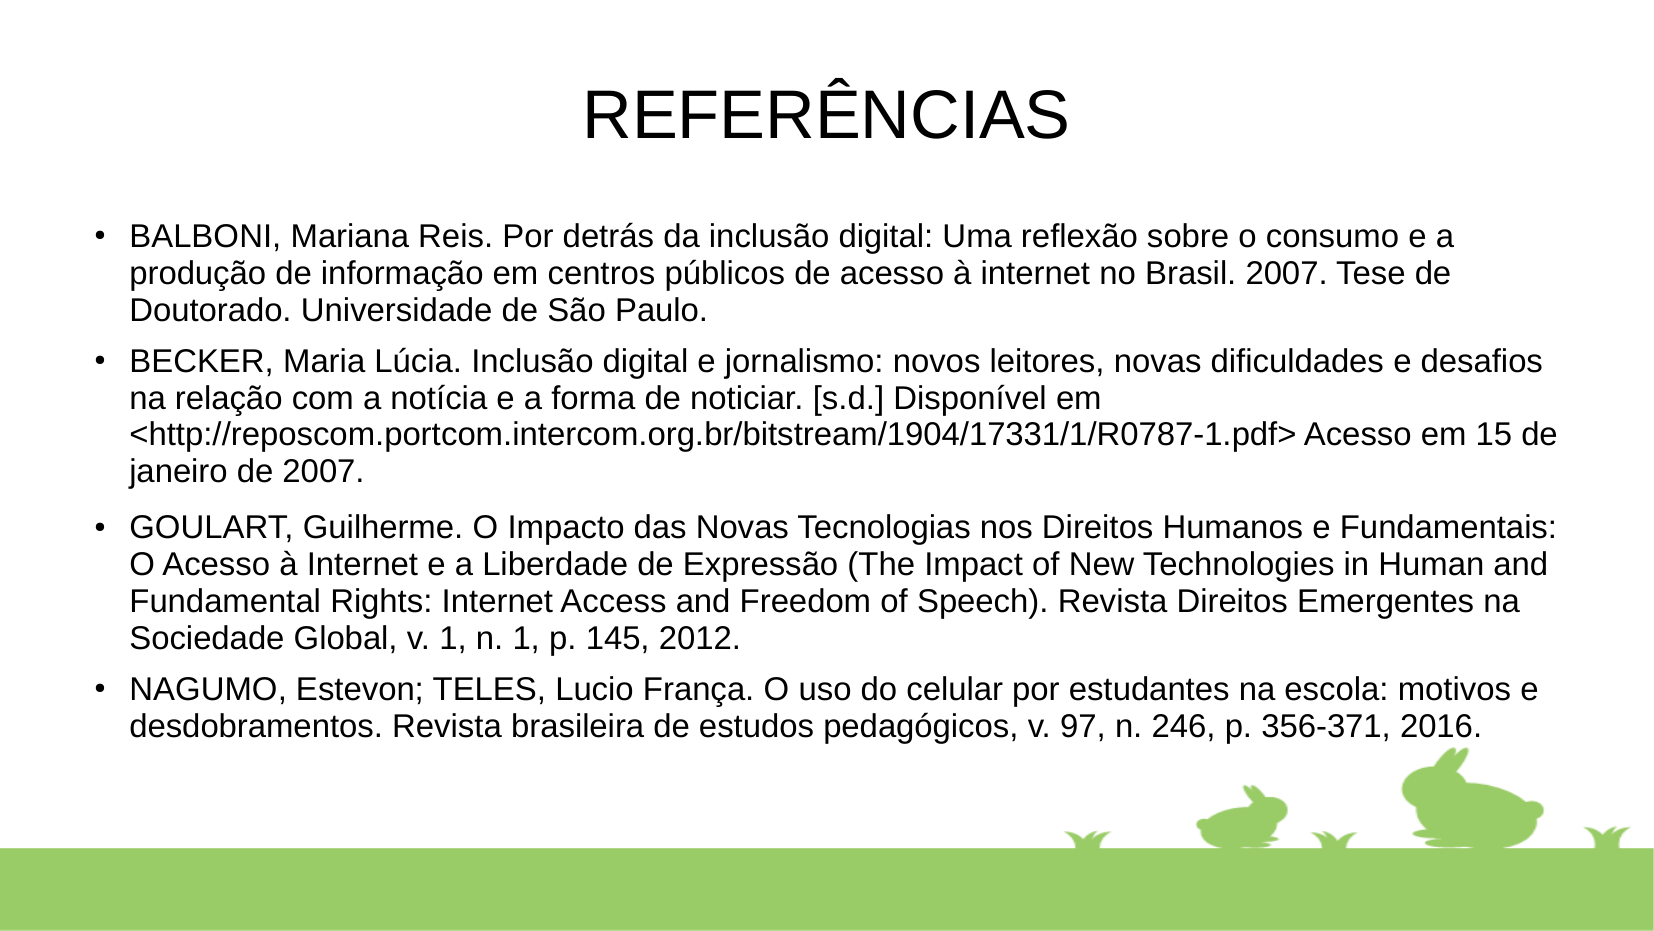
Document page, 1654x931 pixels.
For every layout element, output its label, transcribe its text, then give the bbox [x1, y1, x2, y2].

picture [0, 0, 1654, 931]
list BALBONI, Mariana Reis. Por detrás da inclusão digital: Uma reflexão sobre o consumo e a produção de informação em centros públicos de acesso à internet no Brasil. 2007. Tese de Doutorado. Universidade de São Paulo. BECKER, Maria Lúcia. Inclusão digital e jornalismo: novos leitores, novas dificuldades e desafios na relação com a notícia e a forma de noticiar. [s.d.] Disponível em <http://reposcom.portcom.intercom.org.br/bitstream/1904/17331/1/R0787-1.pdf> Acesso em 15 de janeiro de 2007. GOULART, Guilherme. O Impacto das Novas Tecnologias nos Direitos Humanos e Fundamentais: O Acesso à Internet e a Liberdade de Expressão (The Impact of New Technologies in Human and Fundamental Rights: Internet Access and Freedom of Speech). Revista Direitos Emergentes na Sociedade Global, v. 1, n. 1, p. 145, 2012. NAGUMO, Estevon; TELES, Lucio França. O uso do celular por estudantes na escola: motivos e desdobramentos. Revista brasileira de estudos pedagógicos, v. 97, n. 246, p. 356-371, 2016. [82, 217, 1571, 758]
title REFERÊNCIAS [82, 37, 1571, 193]
